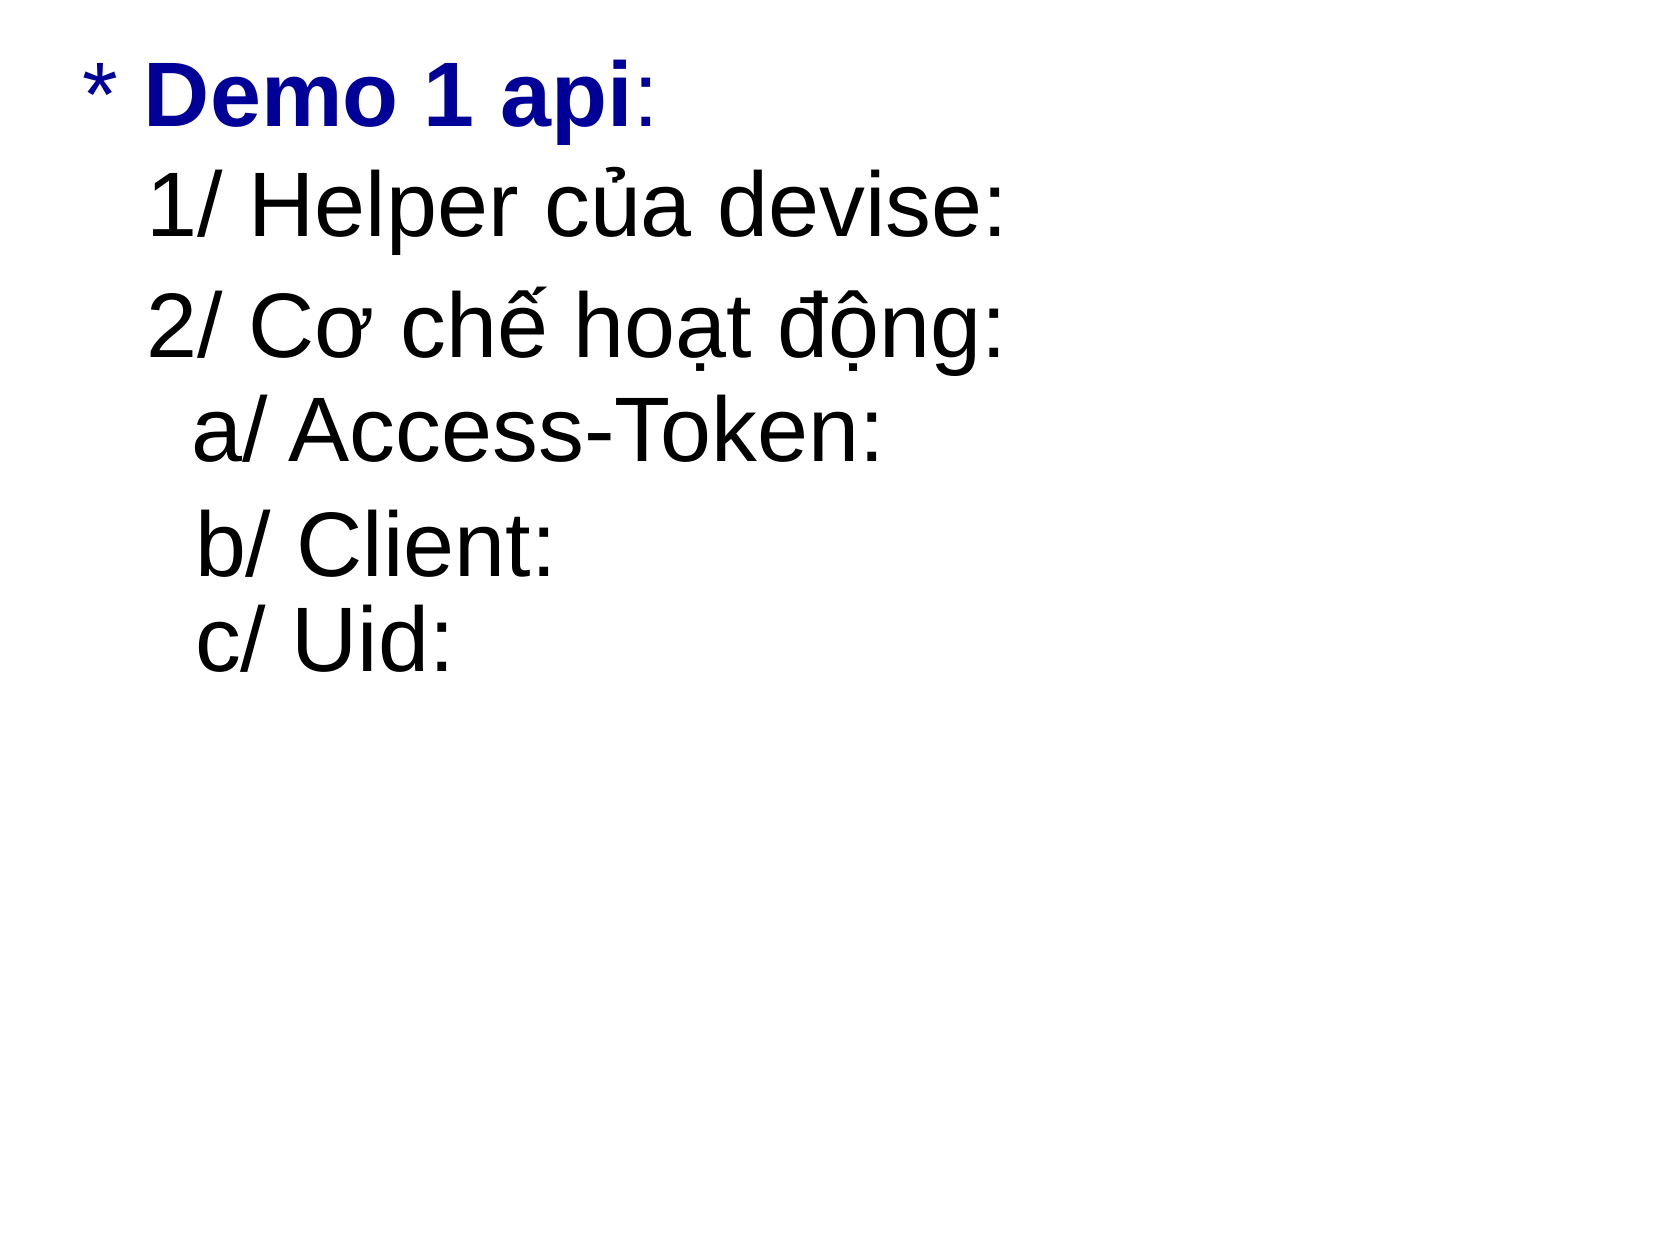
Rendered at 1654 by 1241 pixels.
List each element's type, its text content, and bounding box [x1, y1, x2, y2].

title b/ Client: [195, 486, 1654, 580]
title * Demo 1 api: [82, 36, 1571, 257]
title a/ Access-Token: [191, 370, 1654, 592]
title 2/ Cơ chế hoạt động: [146, 266, 1636, 488]
title 1/ Helper của devise: [146, 145, 1636, 266]
title c/ Uid: [195, 580, 1654, 802]
